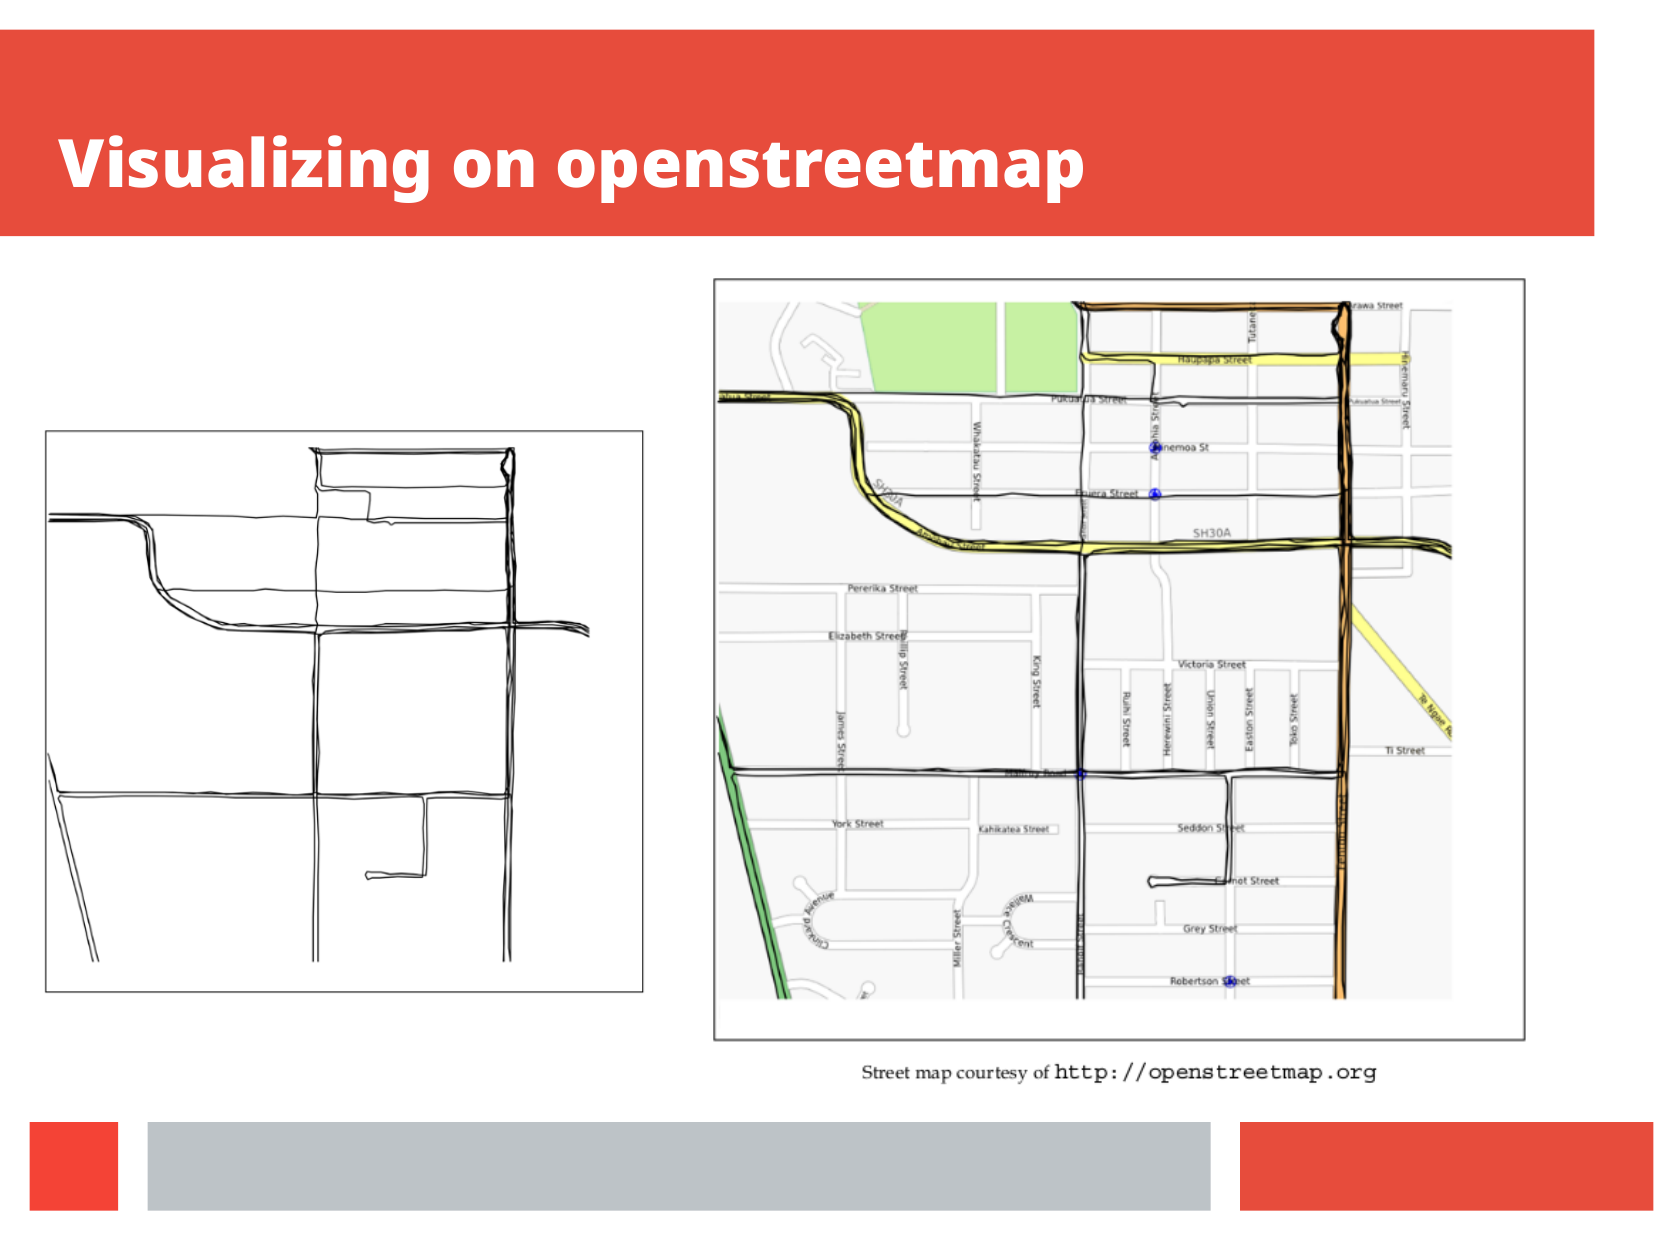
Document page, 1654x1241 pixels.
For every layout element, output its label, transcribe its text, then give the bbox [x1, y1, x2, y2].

picture [695, 260, 1540, 1090]
picture [24, 427, 655, 1000]
title Visualizing on openstreetmap [59, 59, 1595, 207]
